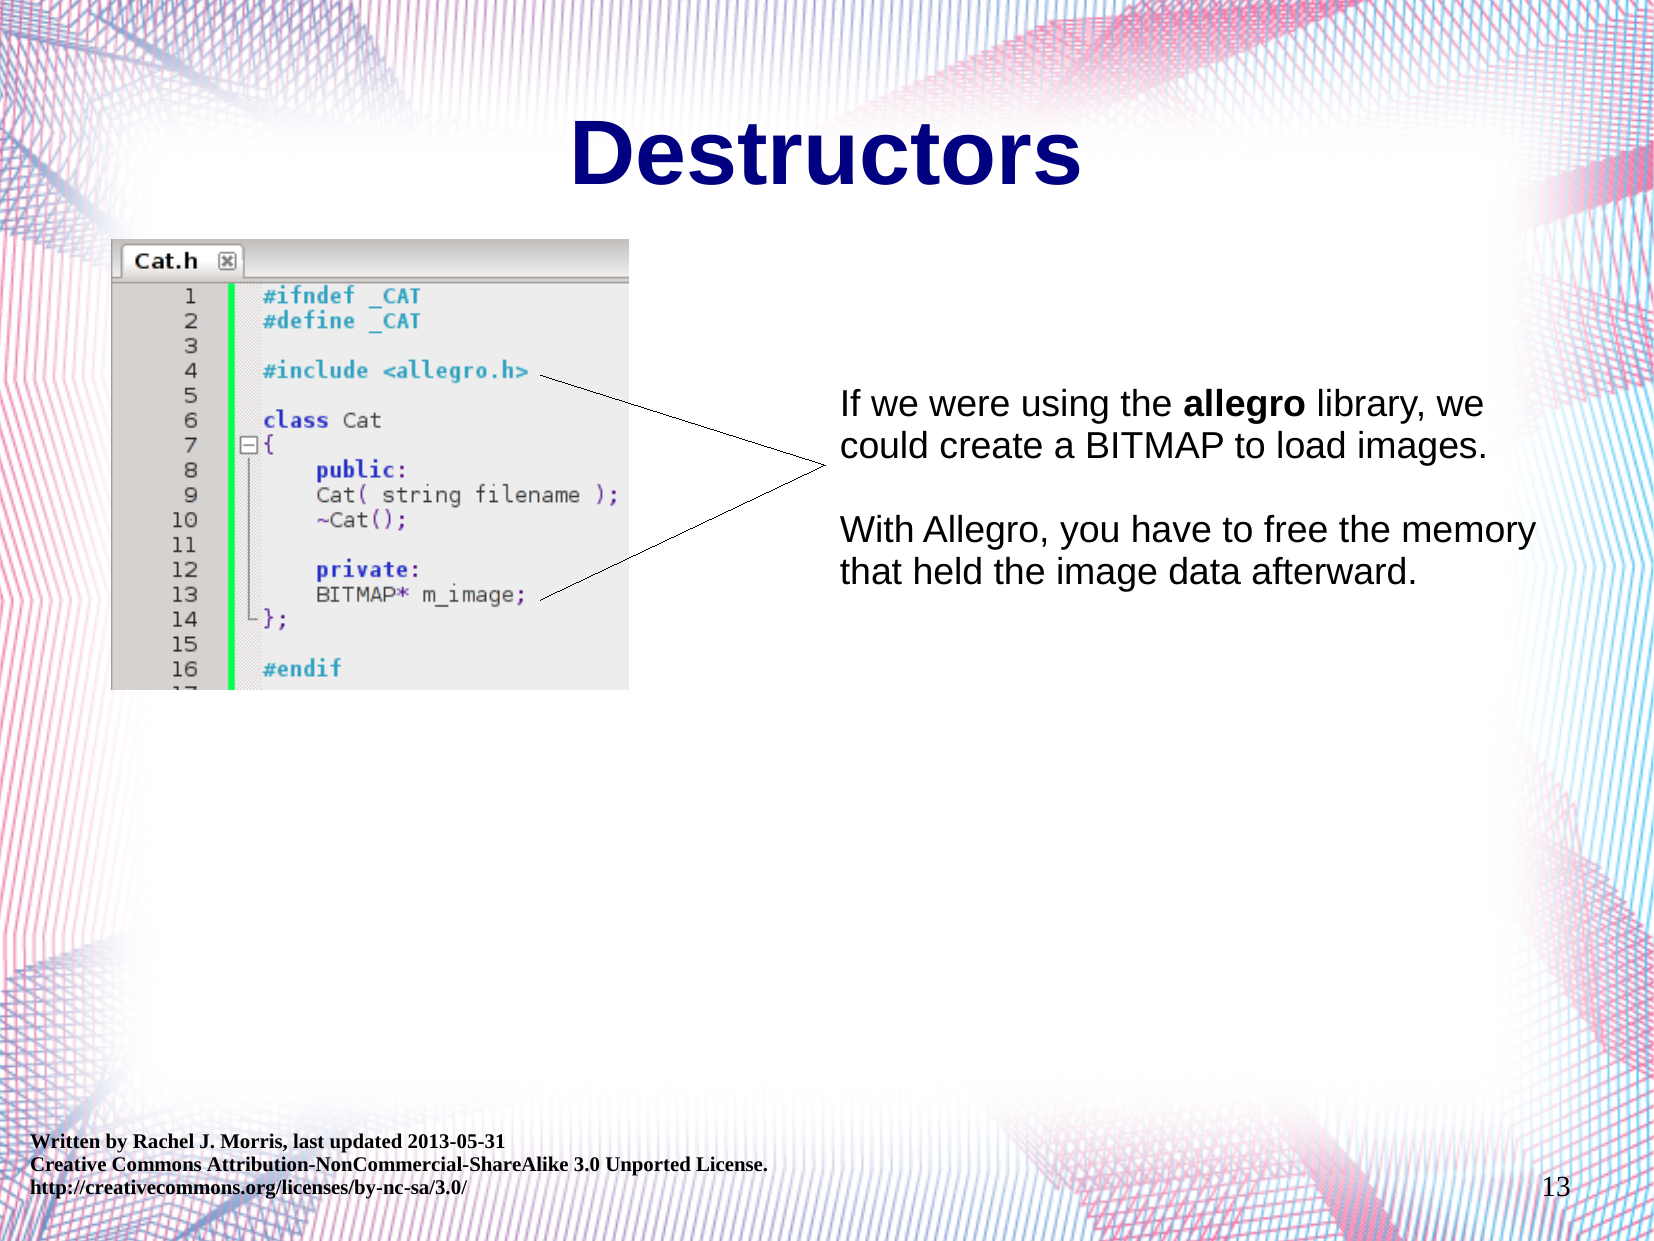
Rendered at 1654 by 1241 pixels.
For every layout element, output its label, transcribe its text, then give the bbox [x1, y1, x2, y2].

picture [0, 0, 1654, 1241]
title Destructors [82, 49, 1571, 257]
text_box If we were using the allegro library, we could create a BITMAP to load images. With Allegro, you have to free the memory that held the image data afterward. [825, 375, 1561, 601]
